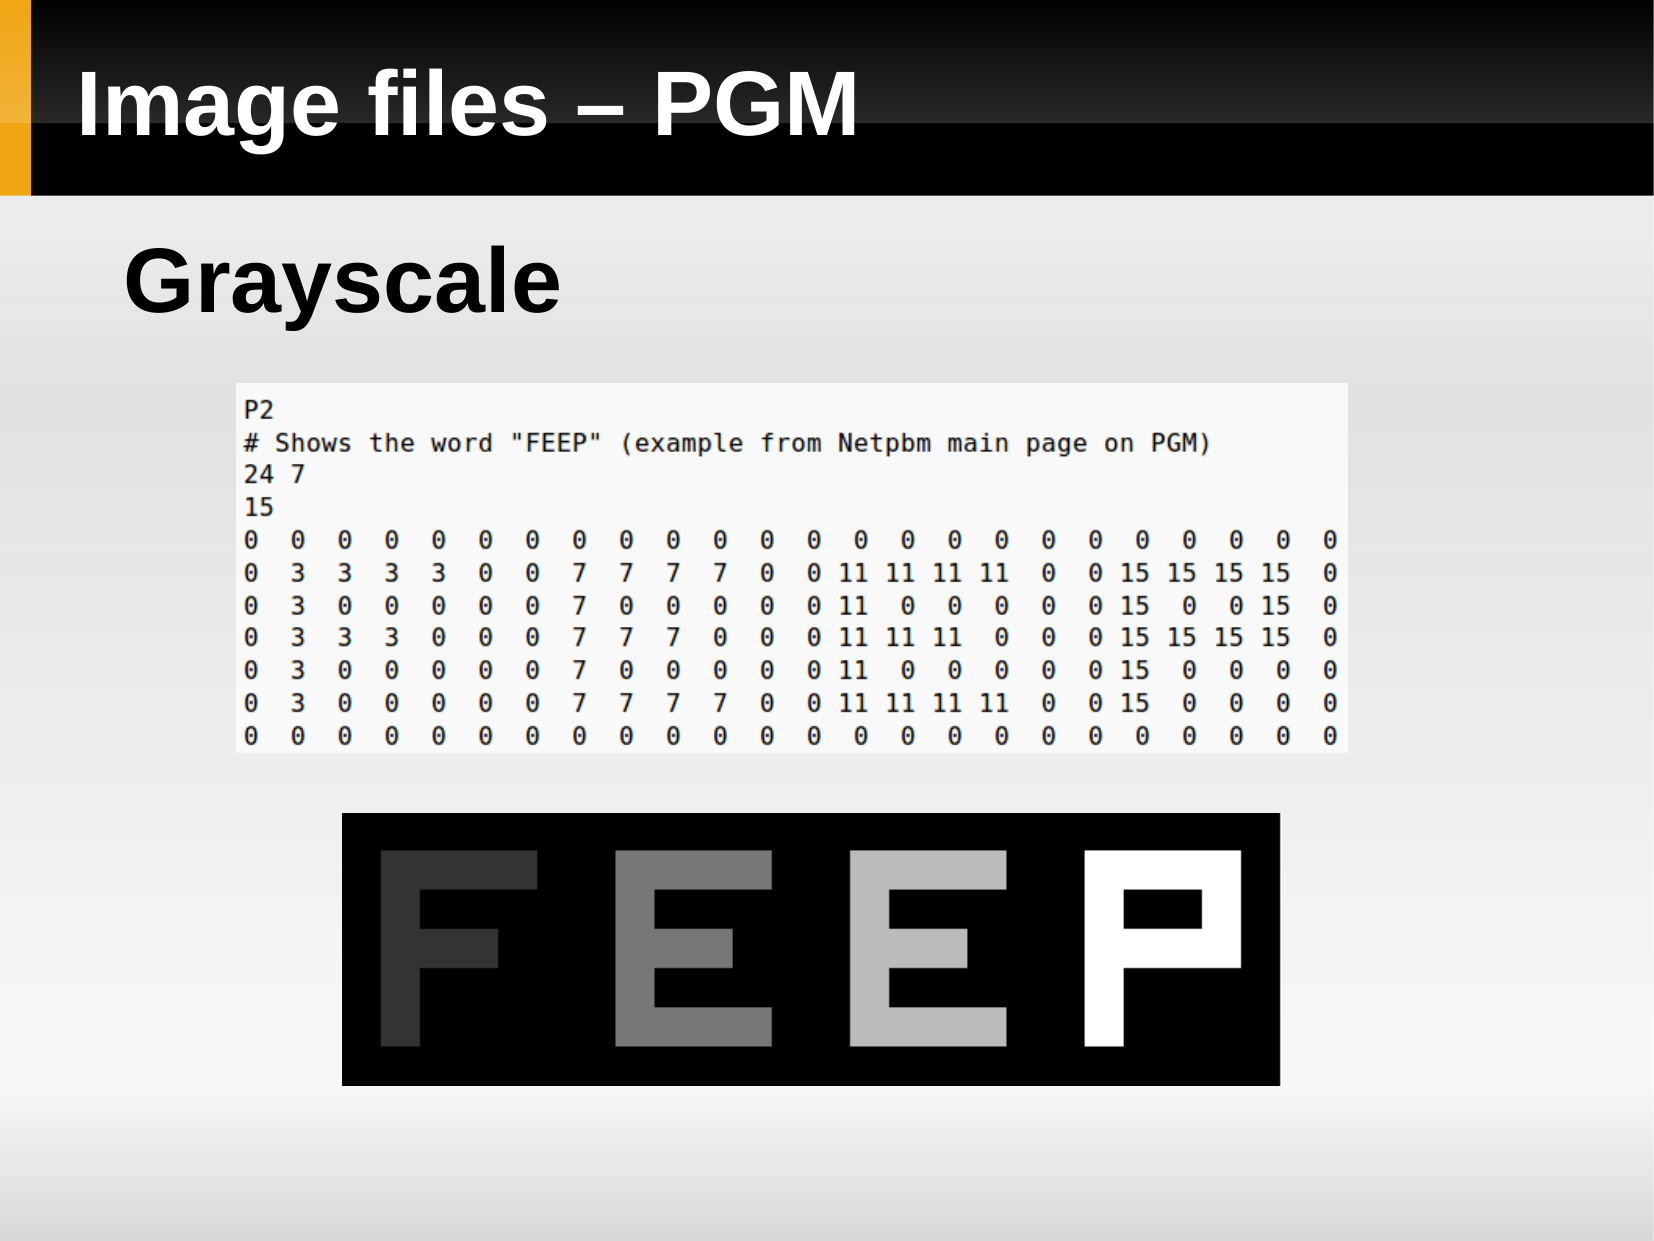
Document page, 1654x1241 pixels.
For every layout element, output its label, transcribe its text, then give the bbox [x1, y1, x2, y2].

picture [0, 0, 1654, 1241]
title Grayscale [124, 177, 1418, 384]
title Image files – PGM [76, 0, 1565, 208]
